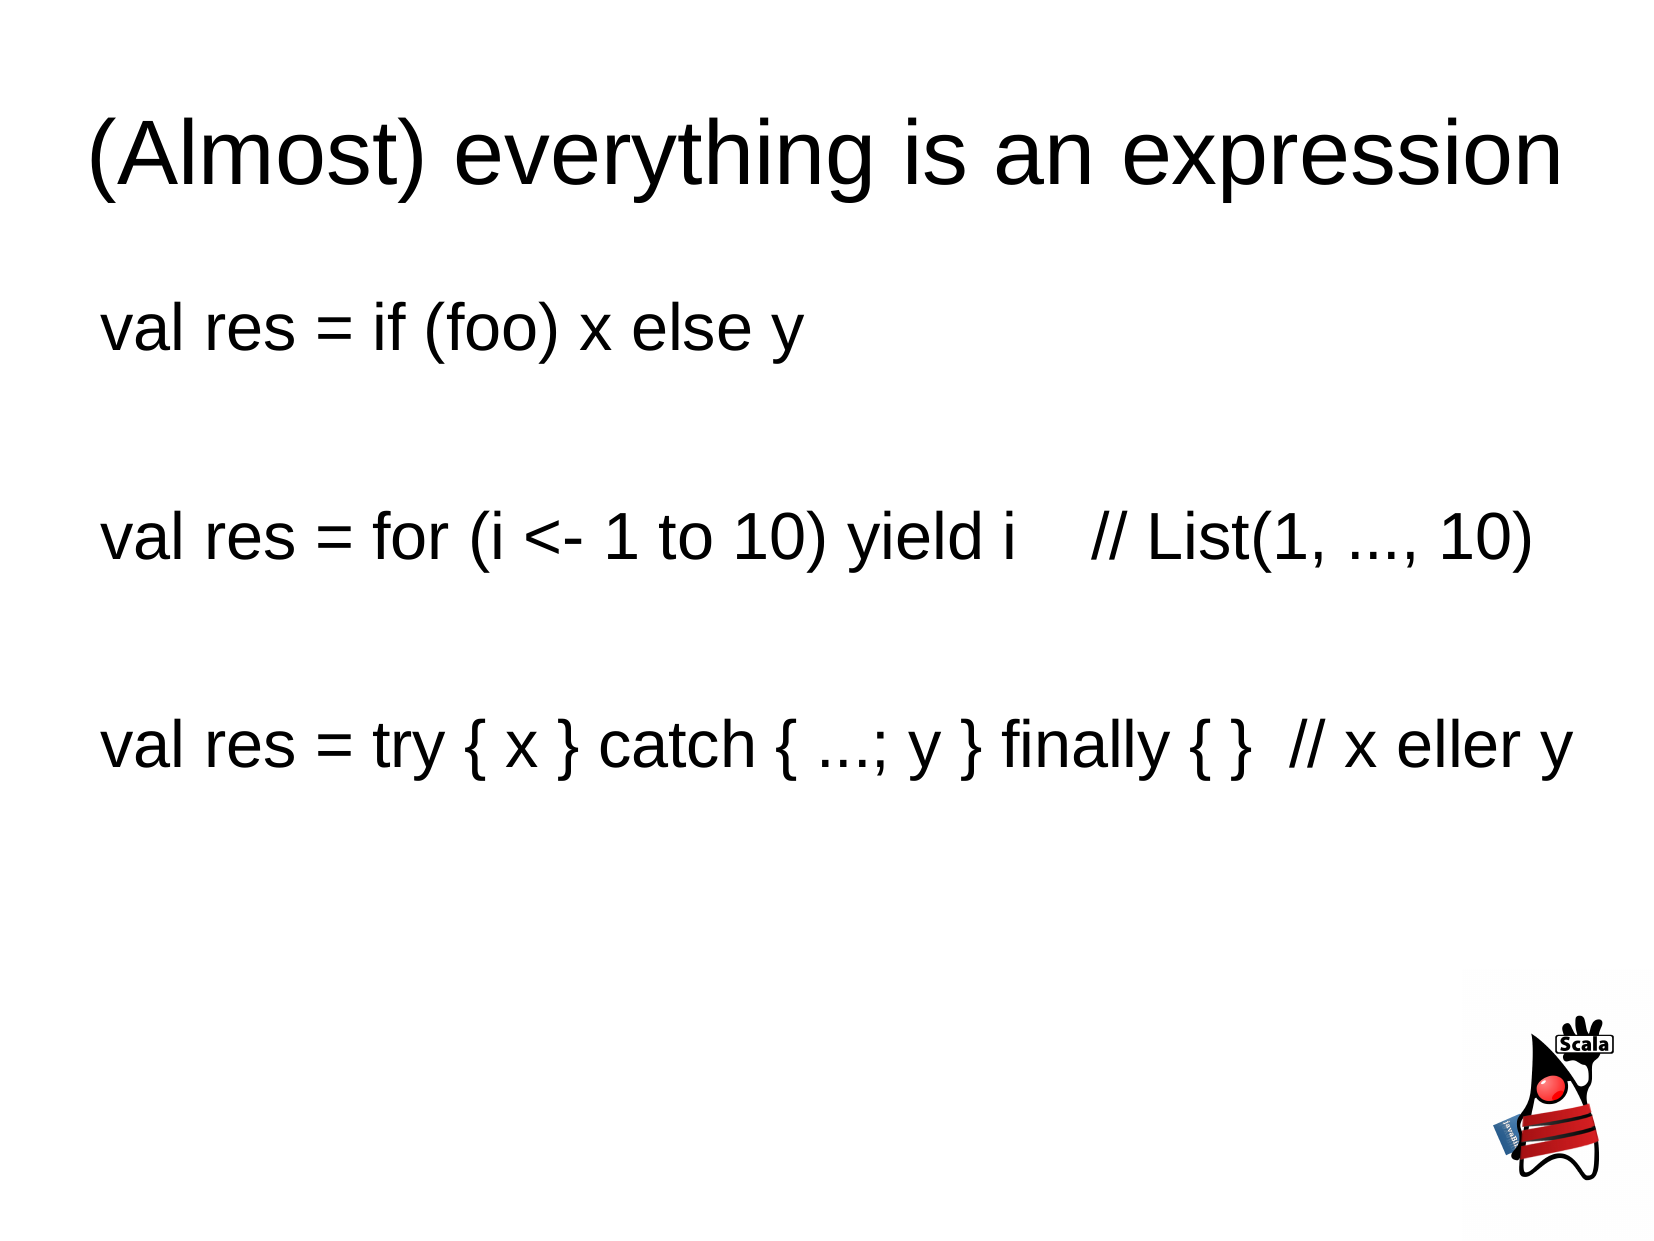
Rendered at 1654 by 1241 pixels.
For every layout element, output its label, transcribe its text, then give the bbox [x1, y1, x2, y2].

list val res = if (foo) x else y val res = for (i <- 1 to 10) yield i // List(1, ..., 10) val res = try { x } catch { ...; y } finally { } // x eller y [82, 290, 1613, 1109]
picture [1462, 969, 1654, 1241]
title (Almost) everything is an expression [82, 49, 1571, 257]
